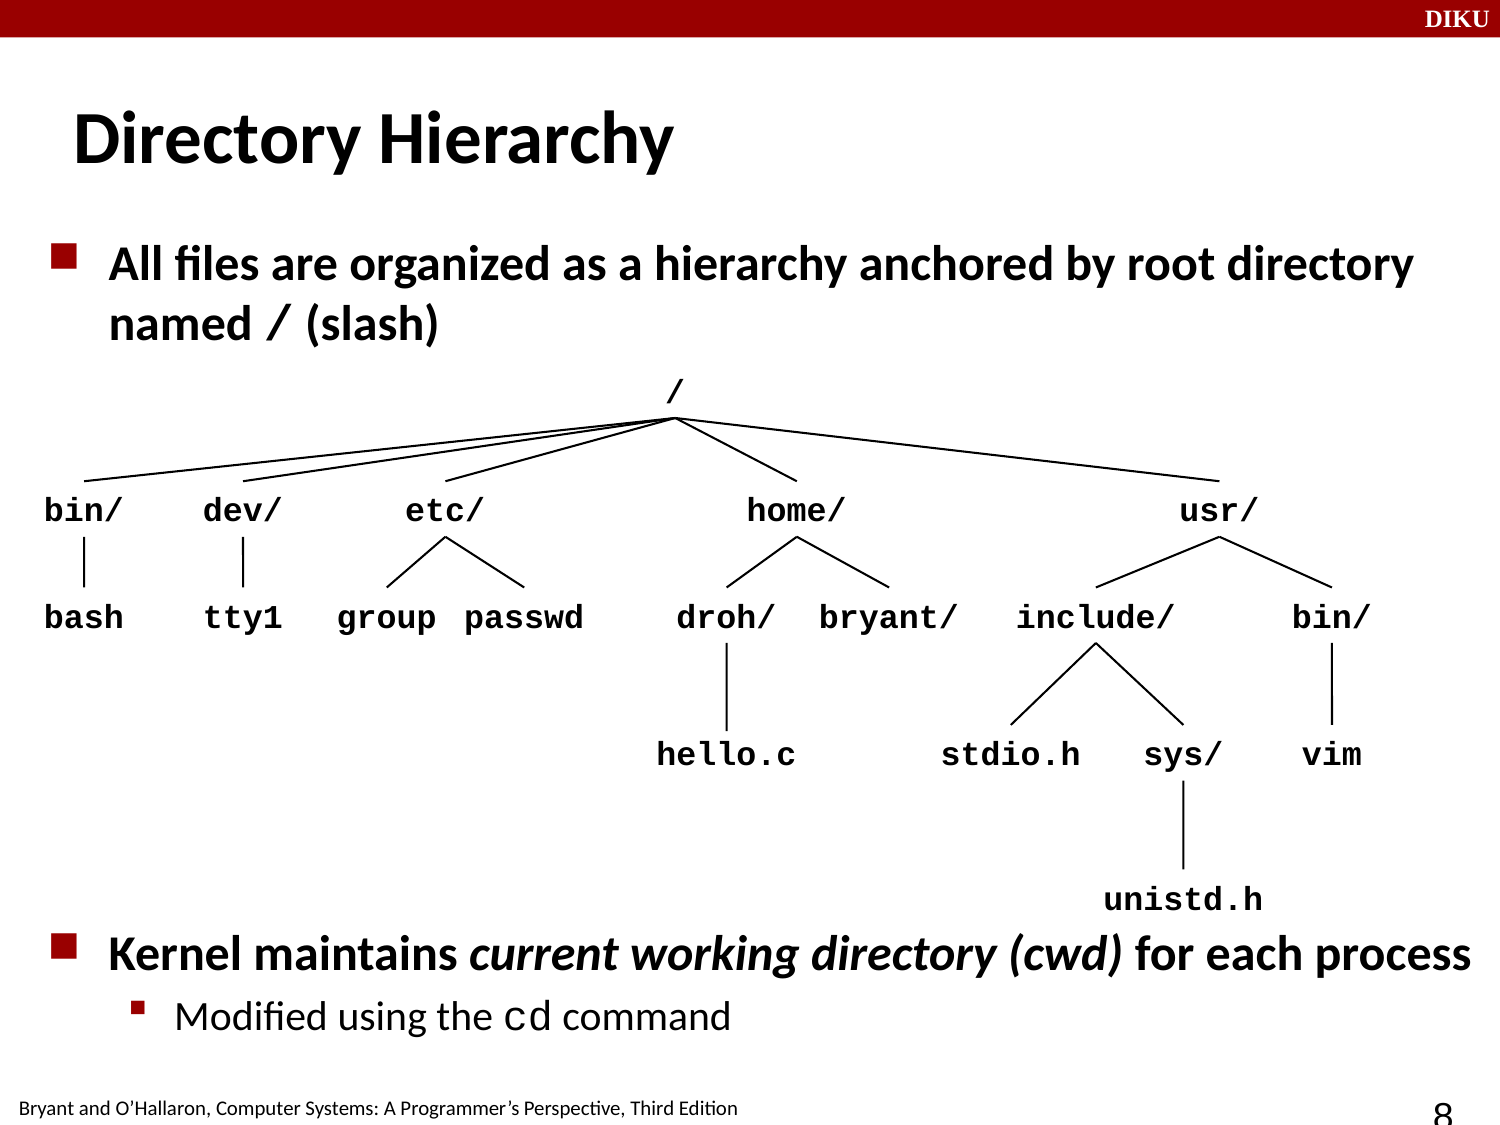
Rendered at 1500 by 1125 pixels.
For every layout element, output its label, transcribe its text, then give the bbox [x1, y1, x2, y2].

text_box / [650, 362, 700, 418]
text_box unistd.h [1088, 869, 1279, 925]
text_box All files are organized as a hierarchy anchored by root directory named / (slash) Kernel maintains current working directory (cwd) for each process Modified using the cd command [391, 539, 520, 587]
text_box tty1 [188, 587, 298, 643]
text_box home/ [731, 481, 862, 536]
text_box hello.c [641, 725, 812, 780]
text_box passwd [449, 587, 599, 643]
text_box bin/ [29, 481, 139, 536]
text_box dev/ [188, 481, 298, 536]
text_box include/ [1000, 587, 1191, 643]
text_box bin/ [1277, 587, 1387, 643]
text_box All files are organized as a hierarchy anchored by root directory named / (slash) Kernel maintains current working directory (cwd) for each process Modified using the cd command [37, 223, 1498, 1088]
text_box group [321, 587, 449, 643]
text_box etc/ [390, 481, 501, 536]
text_box vim [1287, 725, 1377, 780]
text_box usr/ [1164, 481, 1275, 536]
text_box Directory Hierarchy [58, 71, 1304, 197]
text_box bash [29, 587, 139, 643]
text_box bryant/ [804, 587, 974, 643]
text_box droh/ [661, 587, 792, 643]
text_box stdio.h [925, 725, 1096, 780]
text_box sys/ [1128, 725, 1239, 780]
